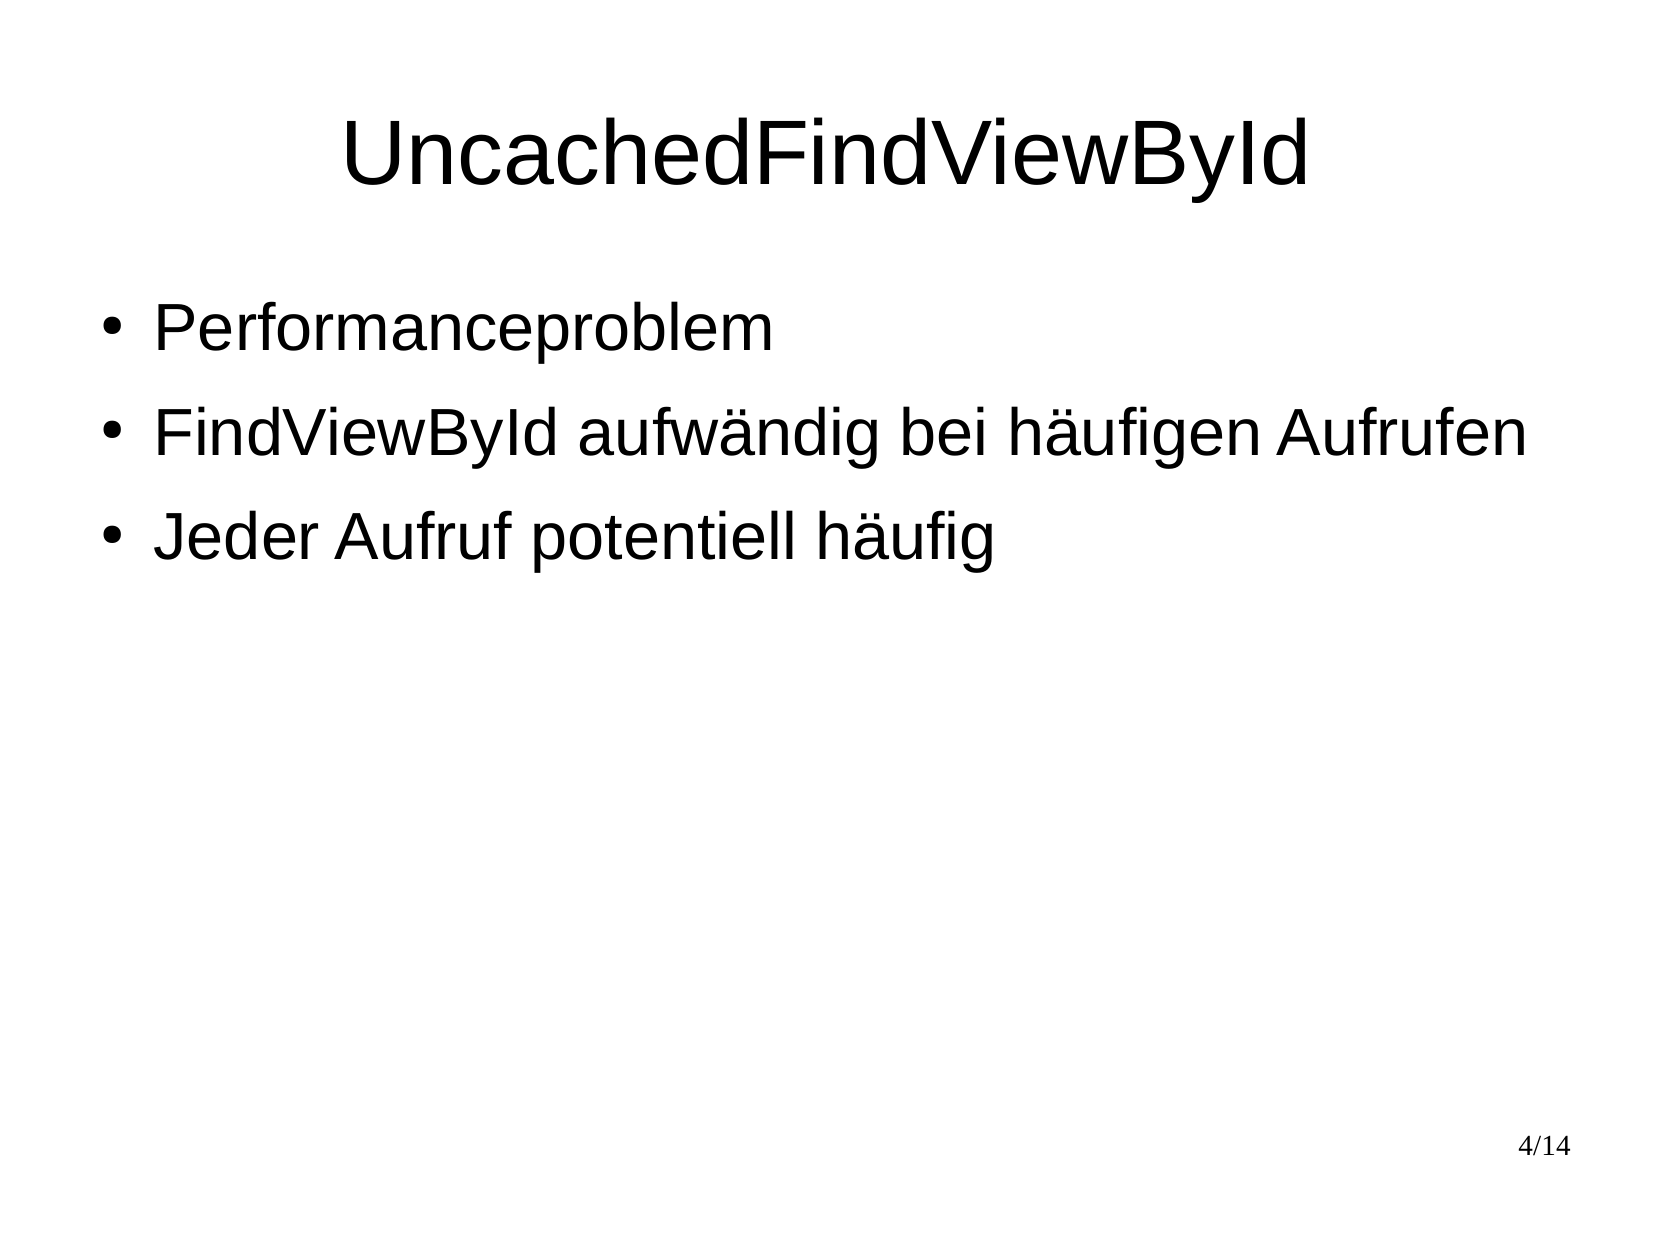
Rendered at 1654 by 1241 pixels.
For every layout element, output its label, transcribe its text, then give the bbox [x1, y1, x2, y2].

list Performanceproblem FindViewById aufwändig bei häufigen Aufrufen Jeder Aufruf potentiell häufig [82, 290, 1571, 1010]
title UncachedFindViewById [82, 49, 1571, 257]
